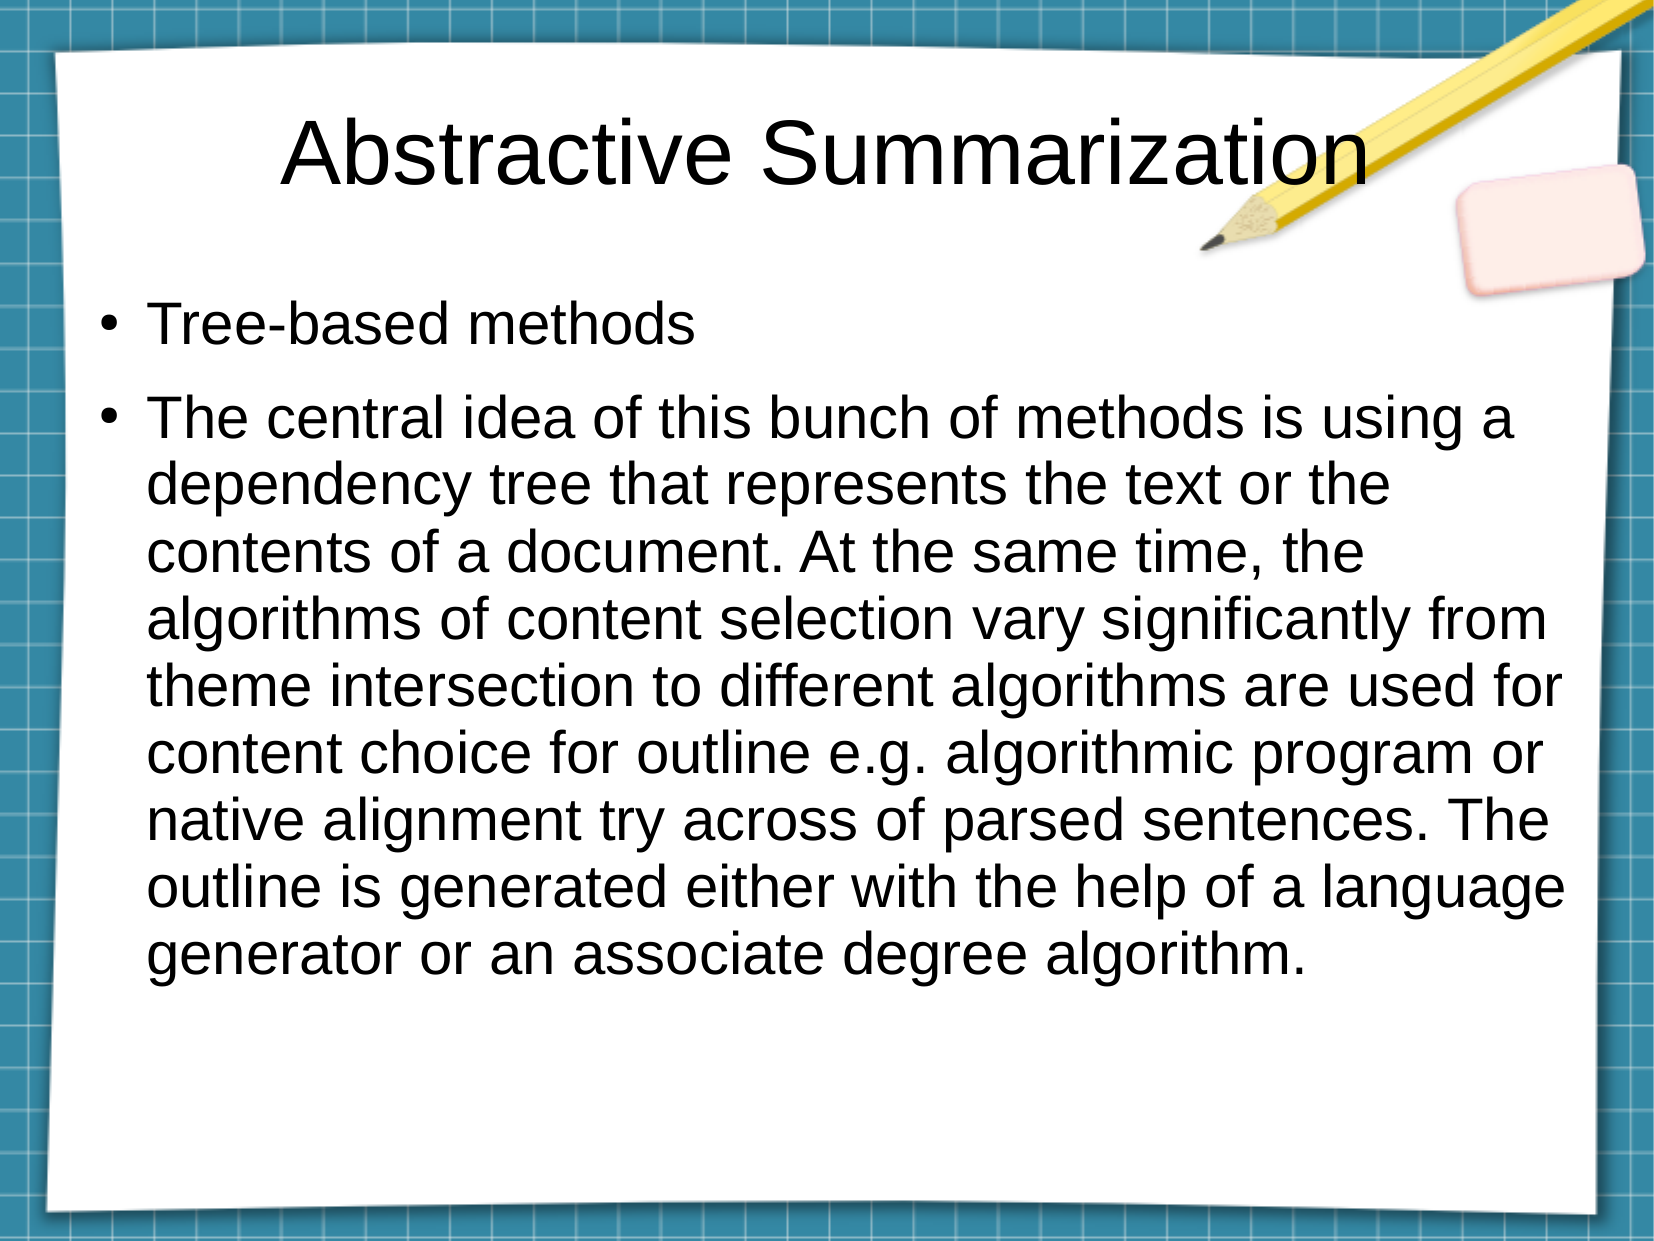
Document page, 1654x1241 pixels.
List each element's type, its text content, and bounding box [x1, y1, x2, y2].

title Abstractive Summarization [82, 49, 1571, 257]
list Tree-based methods The central idea of this bunch of methods is using a dependency tree that represents the text or the contents of a document. At the same time, the algorithms of content selection vary significantly from theme intersection to different algorithms are used for content choice for outline e.g. algorithmic program or native alignment try across of parsed sentences. The outline is generated either with the help of a language generator or an associate degree algorithm. [82, 290, 1571, 1010]
picture [0, 0, 1654, 1241]
